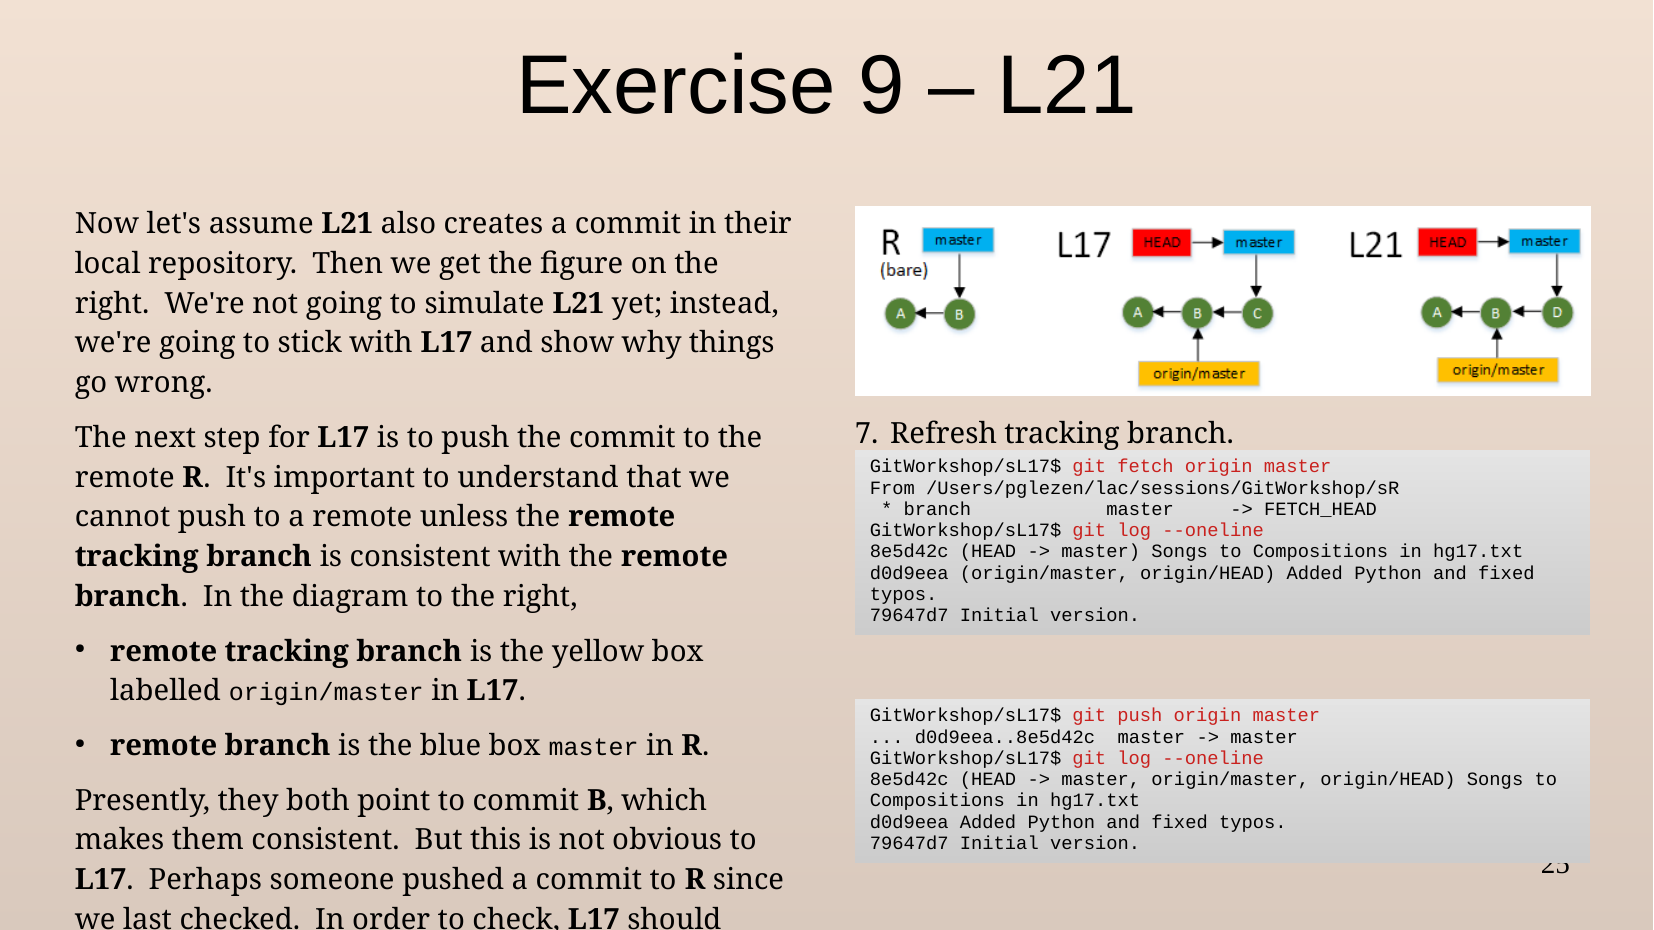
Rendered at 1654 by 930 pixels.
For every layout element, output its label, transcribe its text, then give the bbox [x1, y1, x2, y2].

text_box Refresh tracking branch. Once we see the branch is consistent, we push the change. [840, 405, 1621, 699]
text_box Now let's assume L21 also creates a commit in their local repository. Then we get the figure on the right. We're not going to simulate L21 yet; instead, we're going to stick with L17 and show why things go wrong. The next step for L17 is to push the commit to the remote R. It's important to understand that we cannot push to a remote unless the remote tracking branch is consistent with the remote branch. In the diagram to the right, remote tracking branch is the yellow box labelled origin/master in L17. remote branch is the blue box master in R. Presently, they both point to commit B, which makes them consistent. But this is not obvious to L17. Perhaps someone pushed a commit to R since we last checked. In order to check, L17 should refresh the remote tracking branch to make sure it is accurate. Then push the update. [60, 194, 811, 799]
text_box GitWorkshop/sL17$ git fetch origin master From /Users/pglezen/lac/sessions/GitWorkshop/sR * branch master -> FETCH_HEAD GitWorkshop/sL17$ git log --oneline 8e5d42c (HEAD -> master) Songs to Compositions in hg17.txt d0d9eea (origin/master, origin/HEAD) Added Python and fixed typos. 79647d7 Initial version. [855, 449, 1591, 635]
text_box GitWorkshop/sL17$ git push origin master ... d0d9eea..8e5d42c master -> master GitWorkshop/sL17$ git log --oneline 8e5d42c (HEAD -> master, origin/master, origin/HEAD) Songs to Compositions in hg17.txt d0d9eea Added Python and fixed typos. 79647d7 Initial version. [855, 698, 1591, 863]
title Exercise 9 – L21 [82, 19, 1571, 151]
picture [855, 206, 1591, 396]
